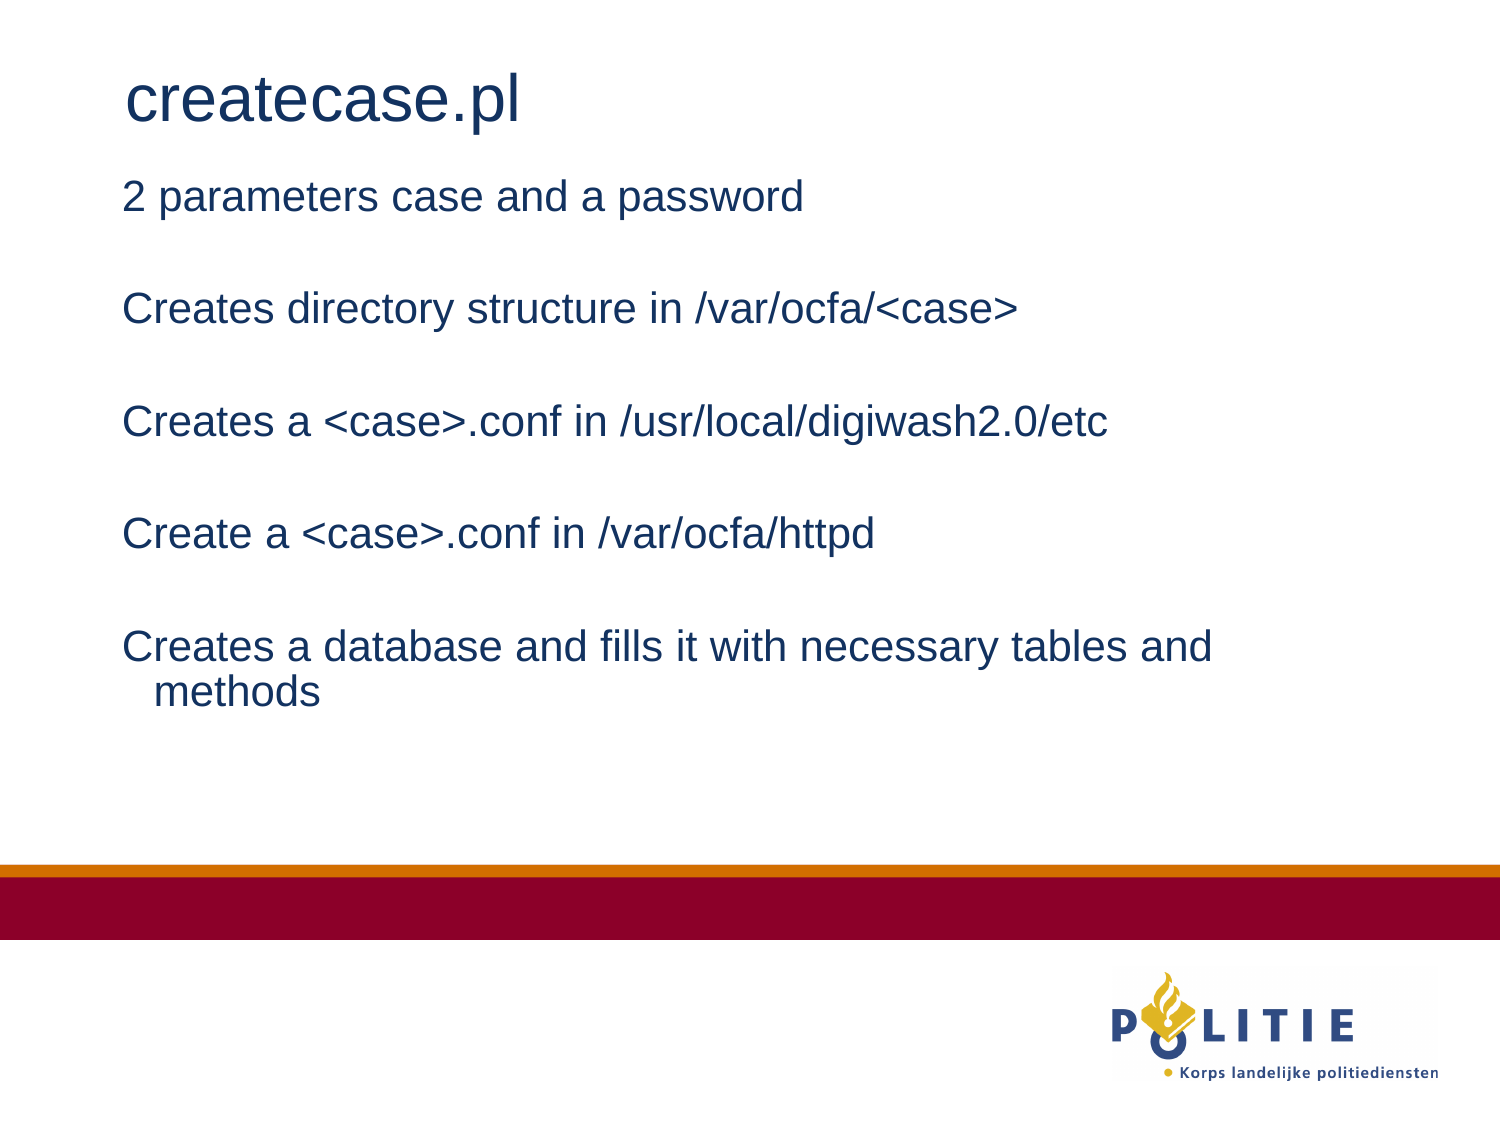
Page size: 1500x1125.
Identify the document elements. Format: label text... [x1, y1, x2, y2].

list 2 parameters case and a password Creates directory structure in /var/ocfa/<case> Creates a <case>.conf in /usr/local/digiwash2.0/etc Create a <case>.conf in /var/ocfa/httpd Creates a database and fills it with necessary tables and methods [121, 174, 1351, 826]
picture [1112, 966, 1438, 1081]
title createcase.pl [124, 44, 1350, 158]
